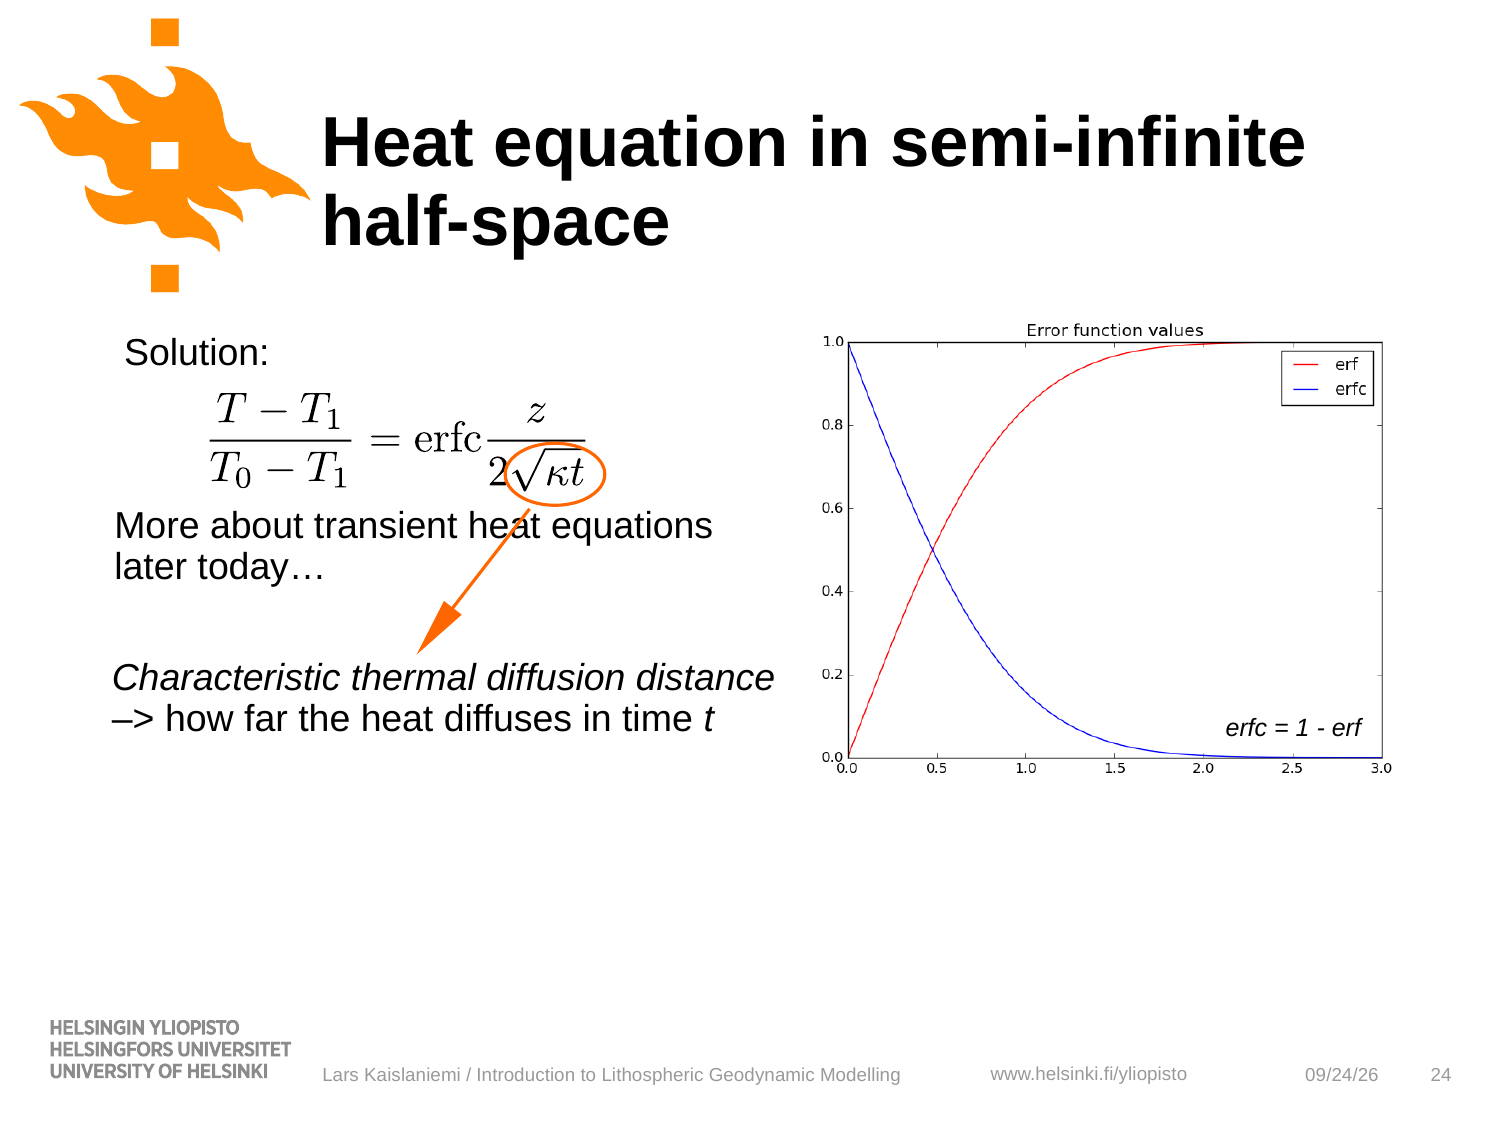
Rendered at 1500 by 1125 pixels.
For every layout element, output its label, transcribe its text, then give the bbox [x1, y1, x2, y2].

text_box [209, 392, 586, 492]
title Heat equation in semi-infinite half-space [321, 87, 1447, 276]
text_box Characteristic thermal diffusion distance –> how far the heat diffuses in time t [97, 648, 791, 748]
text_box [507, 445, 586, 492]
picture [761, 290, 1450, 809]
text_box Solution: [109, 324, 285, 382]
text_box erfc = 1 - erf [1210, 706, 1377, 750]
picture [0, 0, 337, 318]
picture [32, 1001, 309, 1096]
text_box More about transient heat equations later today… [99, 496, 729, 596]
